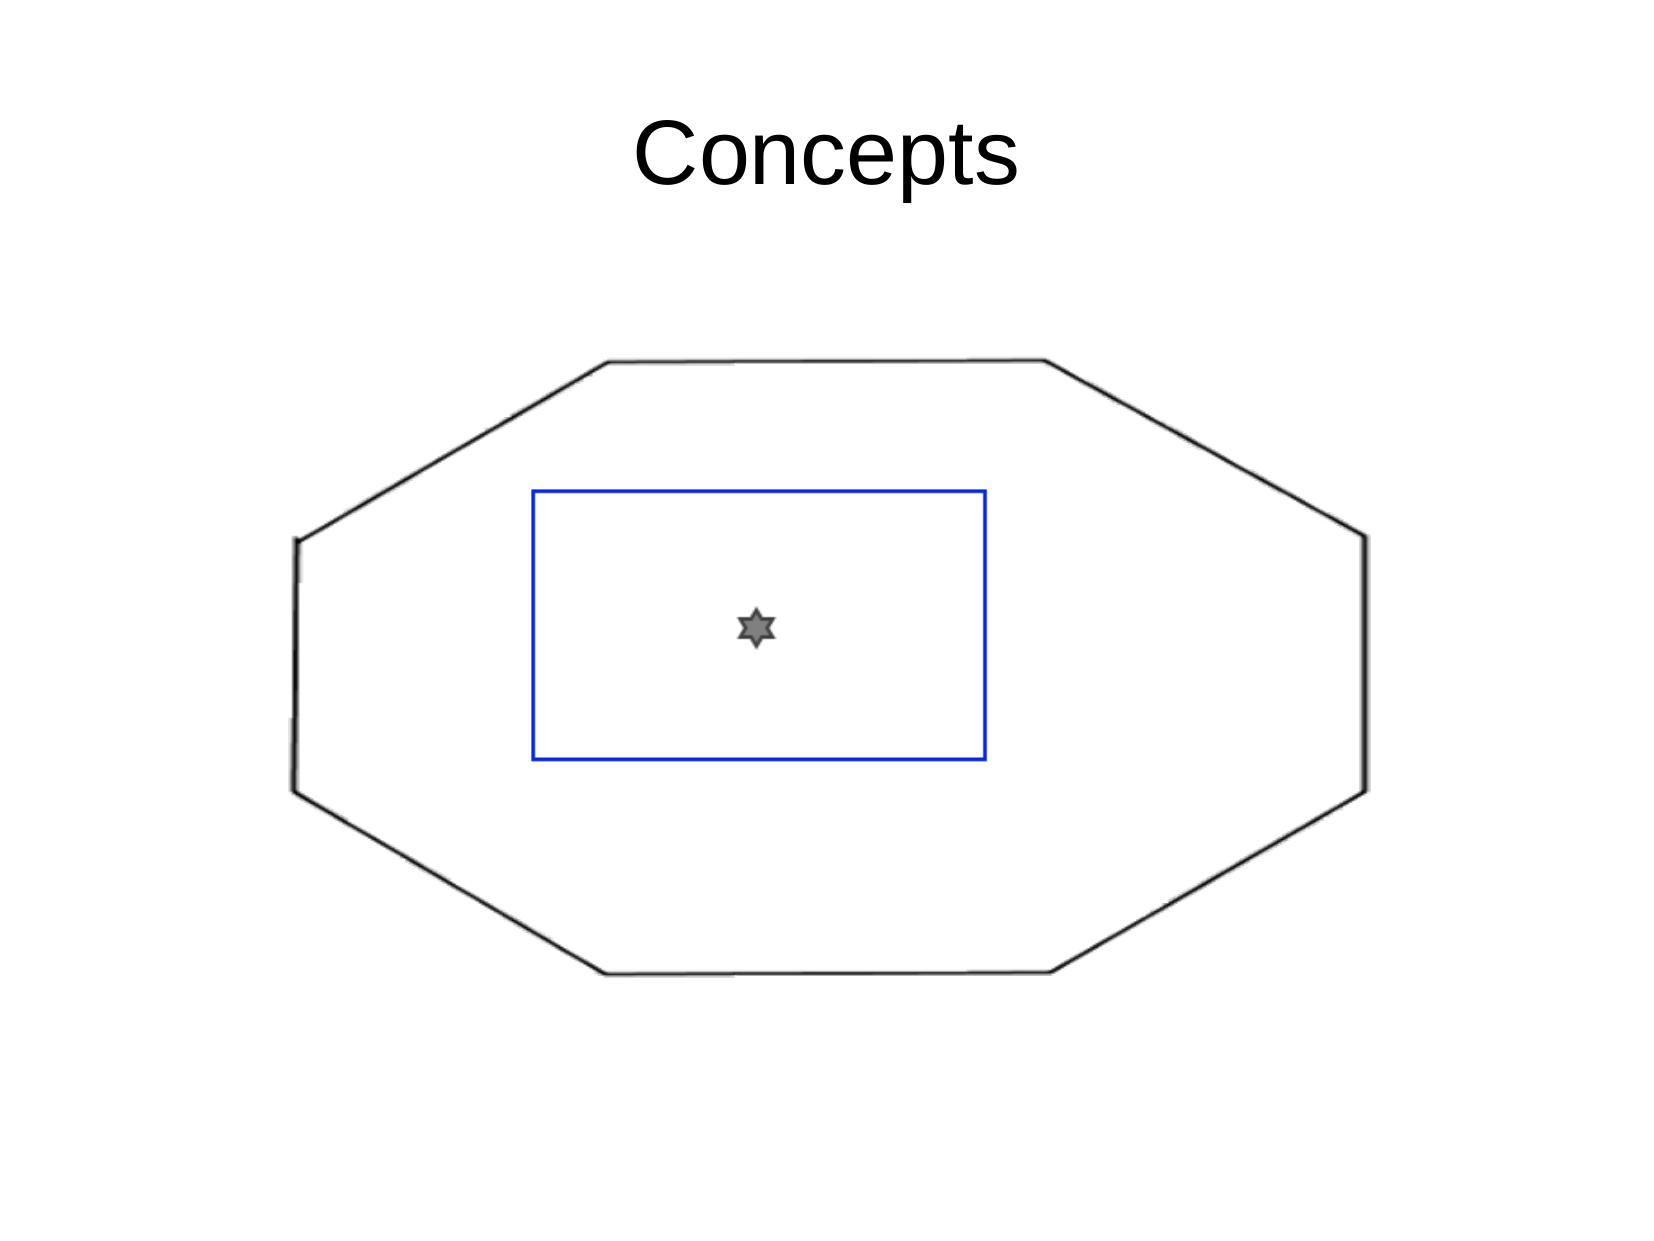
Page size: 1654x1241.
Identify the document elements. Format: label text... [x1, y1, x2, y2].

title Concepts [82, 49, 1571, 257]
picture [197, 290, 1457, 1010]
